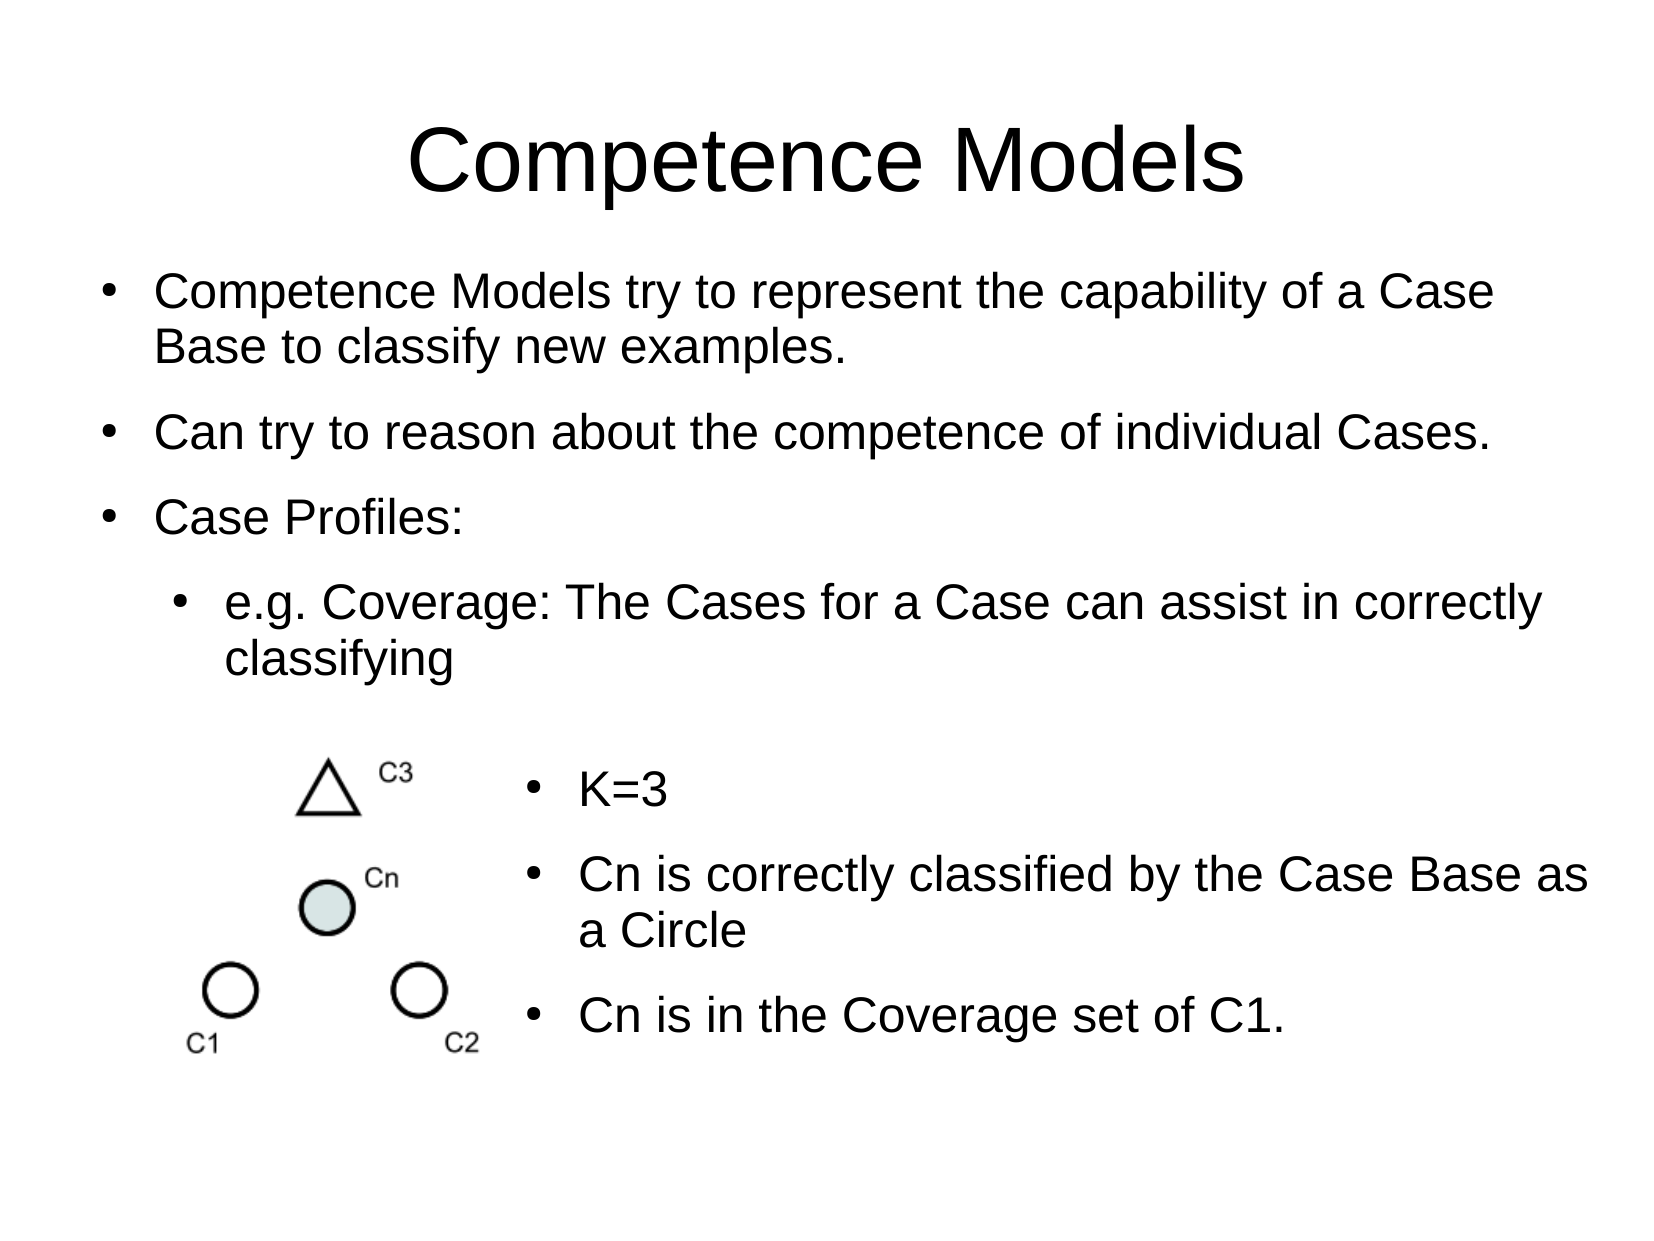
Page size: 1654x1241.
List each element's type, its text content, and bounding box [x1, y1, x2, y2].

title Competence Models [82, 55, 1571, 263]
list Competence Models try to represent the capability of a Case Base to classify new examples. Can try to reason about the competence of individual Cases. Case Profiles: e.g. Coverage: The Cases for a Case can assist in correctly classifying [82, 263, 1560, 704]
list K=3 Cn is correctly classified by the Case Base as a Circle Cn is in the Coverage set of C1. [507, 760, 1597, 1183]
picture [179, 744, 494, 1063]
